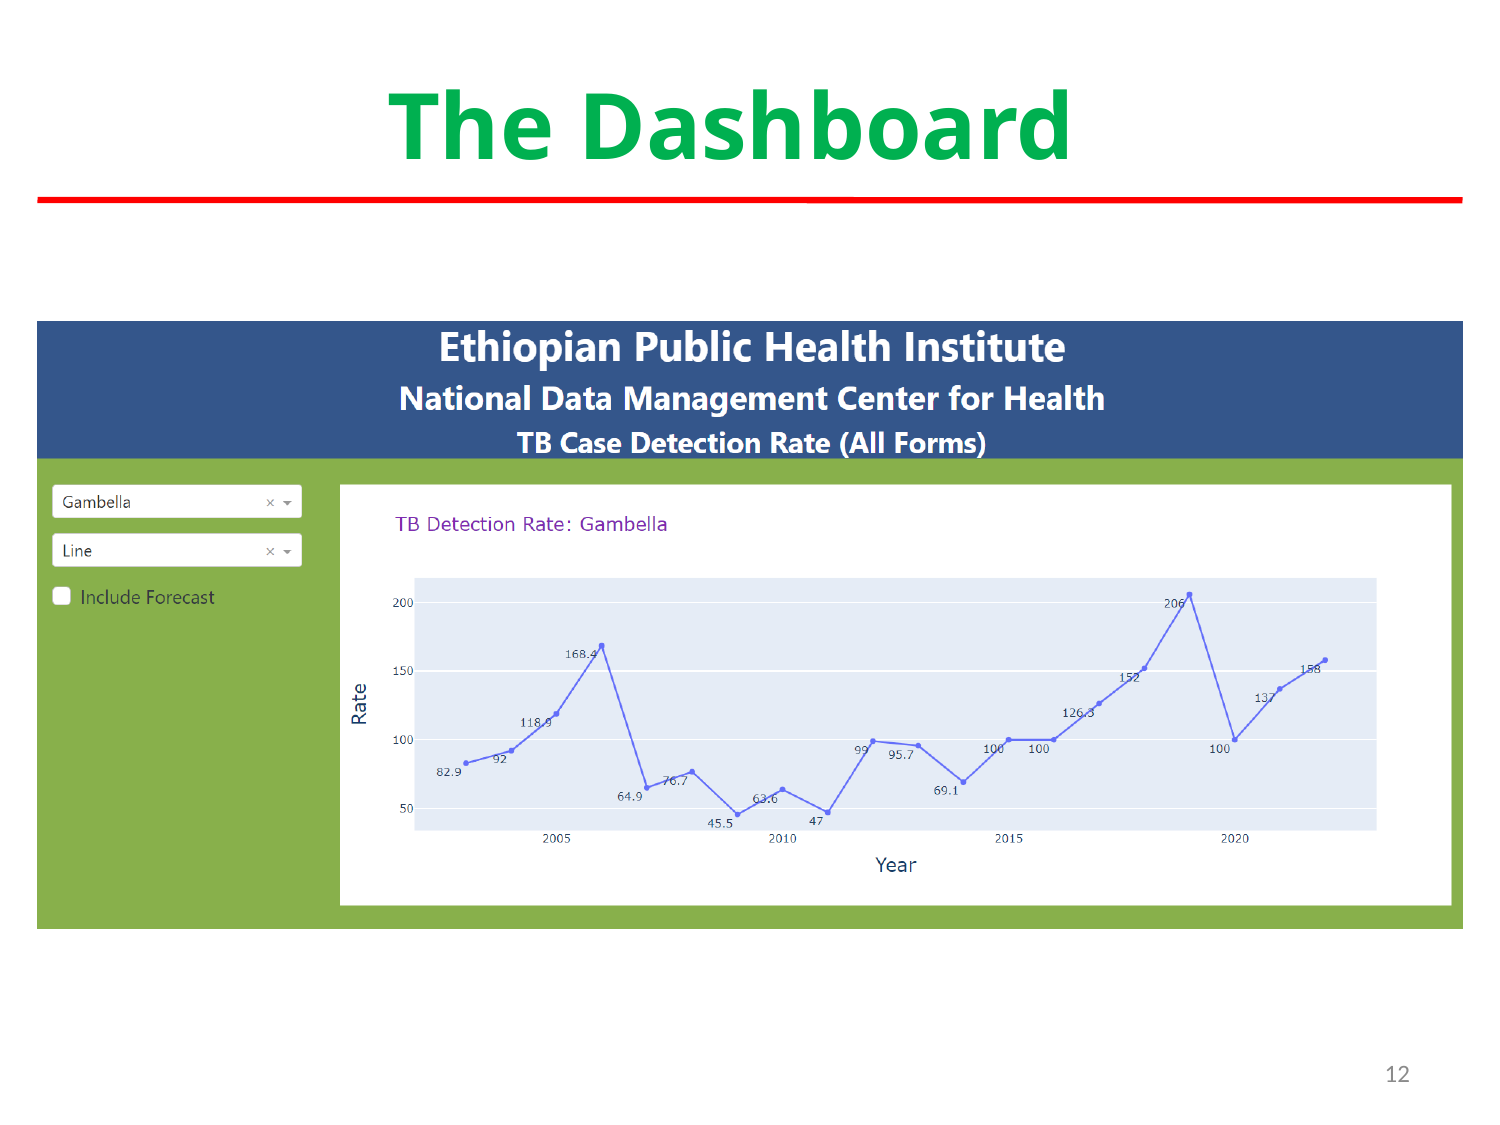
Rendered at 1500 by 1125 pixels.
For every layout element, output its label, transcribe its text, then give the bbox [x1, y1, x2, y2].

title The Dashboard [37, 45, 1425, 200]
picture [37, 321, 1463, 929]
